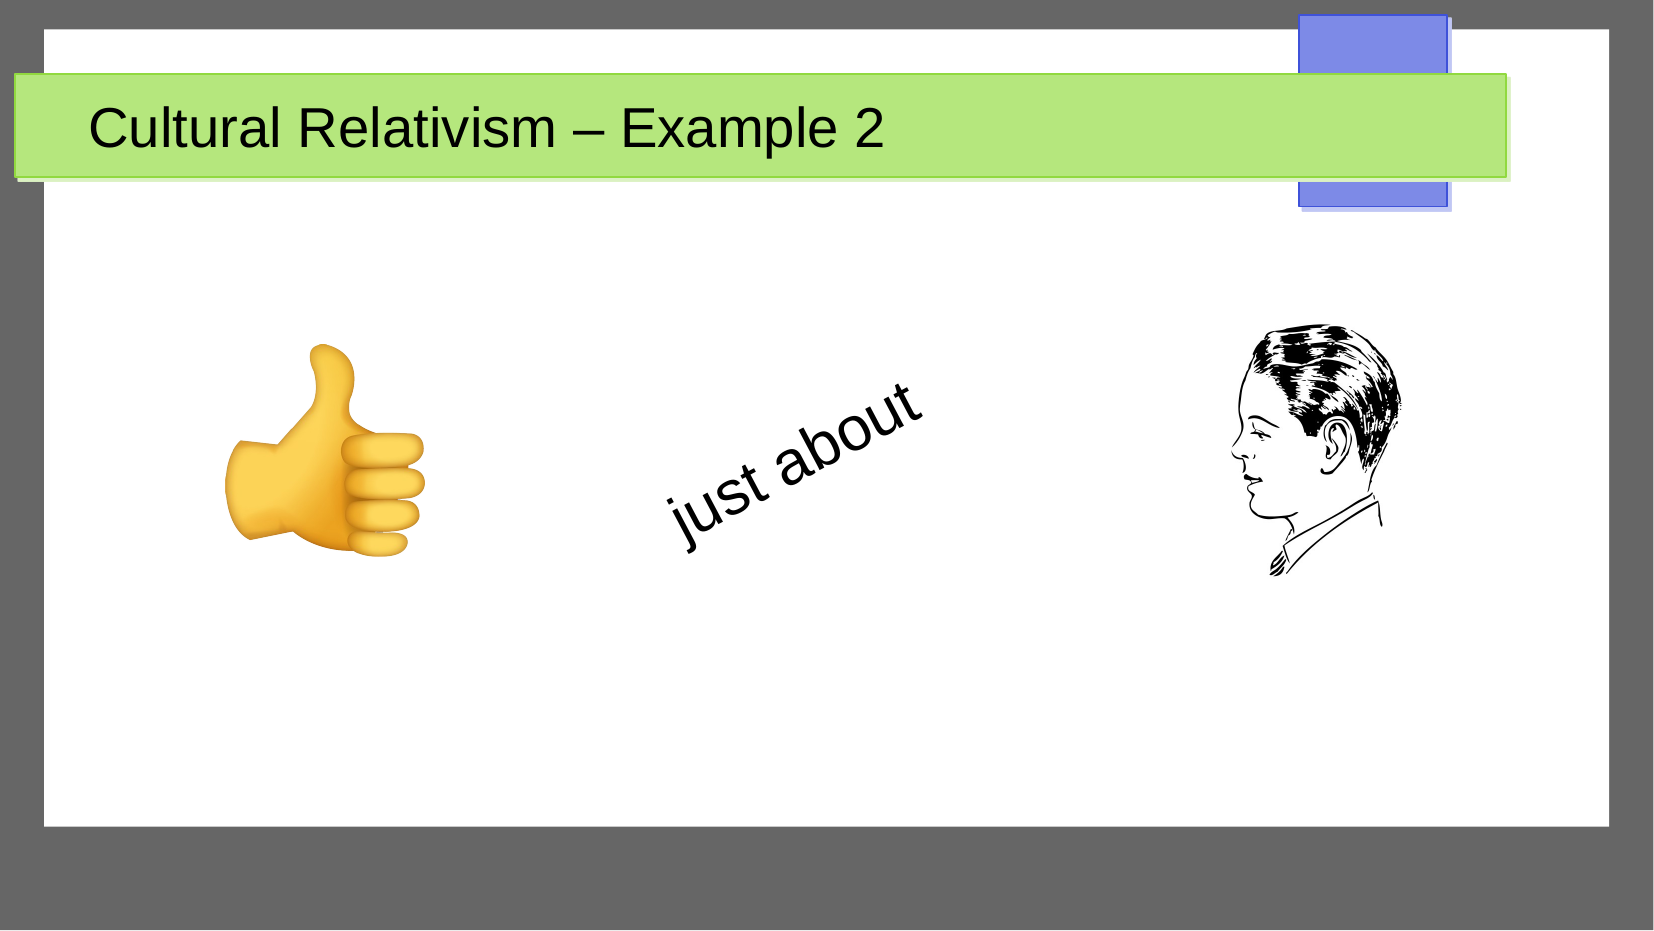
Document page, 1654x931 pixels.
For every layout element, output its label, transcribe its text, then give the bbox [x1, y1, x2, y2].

text_box just about [635, 326, 977, 575]
text_box Cultural Relativism – Example 2 [88, 73, 1506, 178]
picture [225, 344, 425, 558]
picture [1203, 282, 1429, 619]
